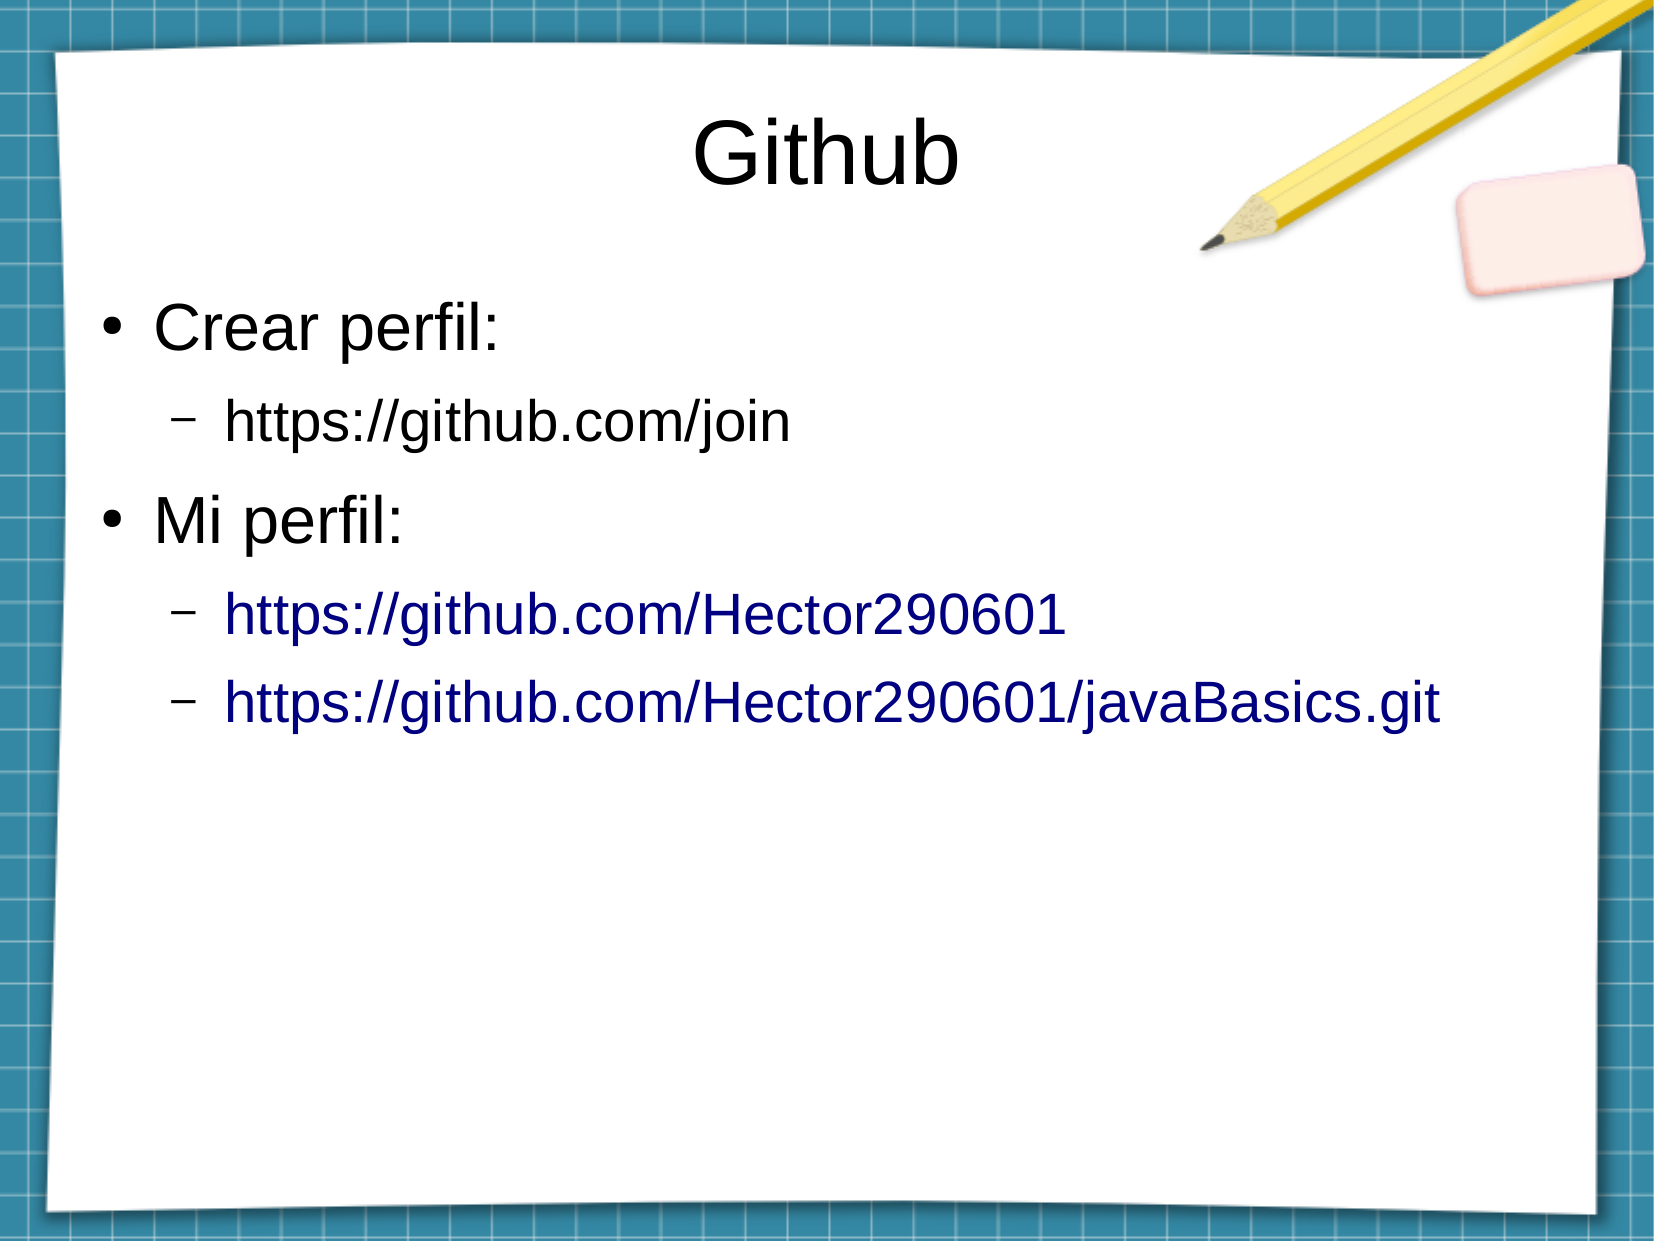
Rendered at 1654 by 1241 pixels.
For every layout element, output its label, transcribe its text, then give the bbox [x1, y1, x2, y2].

list Crear perfil: https://github.com/join Mi perfil: https://github.com/Hector290601 https://github.com/Hector290601/javaBasics.git [82, 290, 1571, 1010]
title Github [82, 49, 1571, 257]
picture [0, 0, 1654, 1241]
